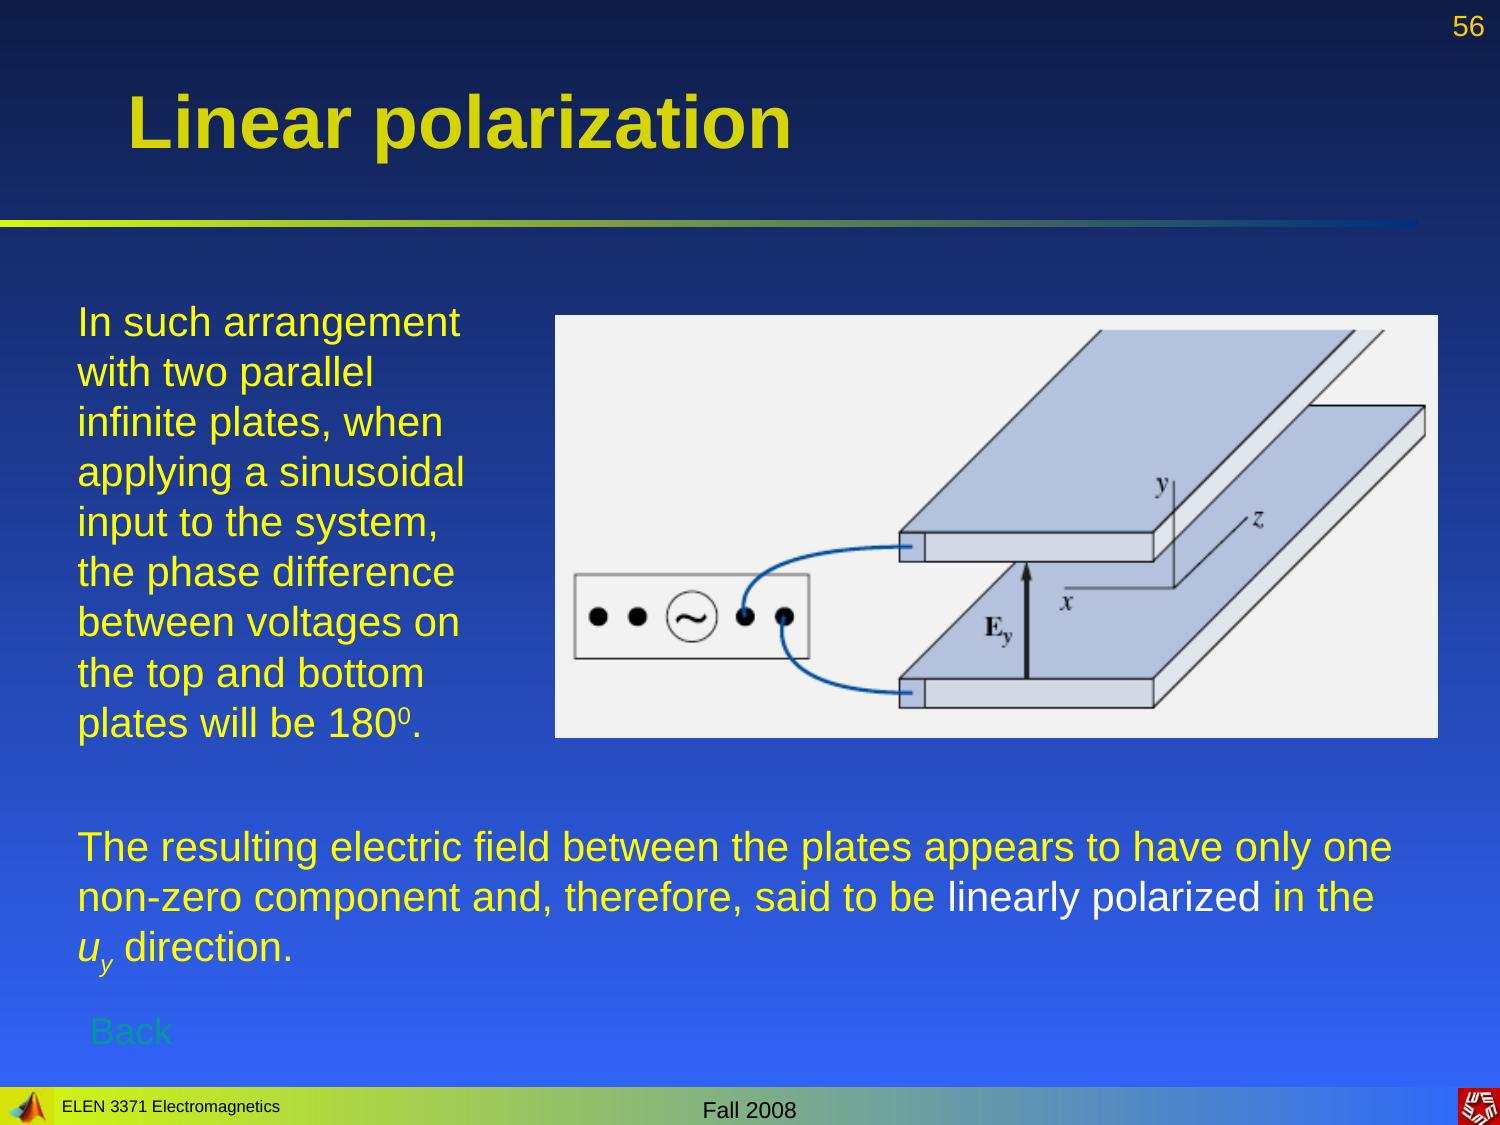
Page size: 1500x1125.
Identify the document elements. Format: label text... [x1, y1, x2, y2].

picture [0, 1087, 54, 1125]
picture [555, 315, 1438, 738]
picture [1458, 1088, 1500, 1125]
text_box In such arrangement with two parallel infinite plates, when applying a sinusoidal input to the system, the phase difference between voltages on the top and bottom plates will be 1800. [62, 287, 513, 754]
text_box The resulting electric field between the plates appears to have only one non-zero component and, therefore, said to be linearly polarized in the uy direction. [62, 812, 1426, 985]
text_box Back [75, 999, 301, 1061]
title Linear polarization [112, 37, 1388, 201]
